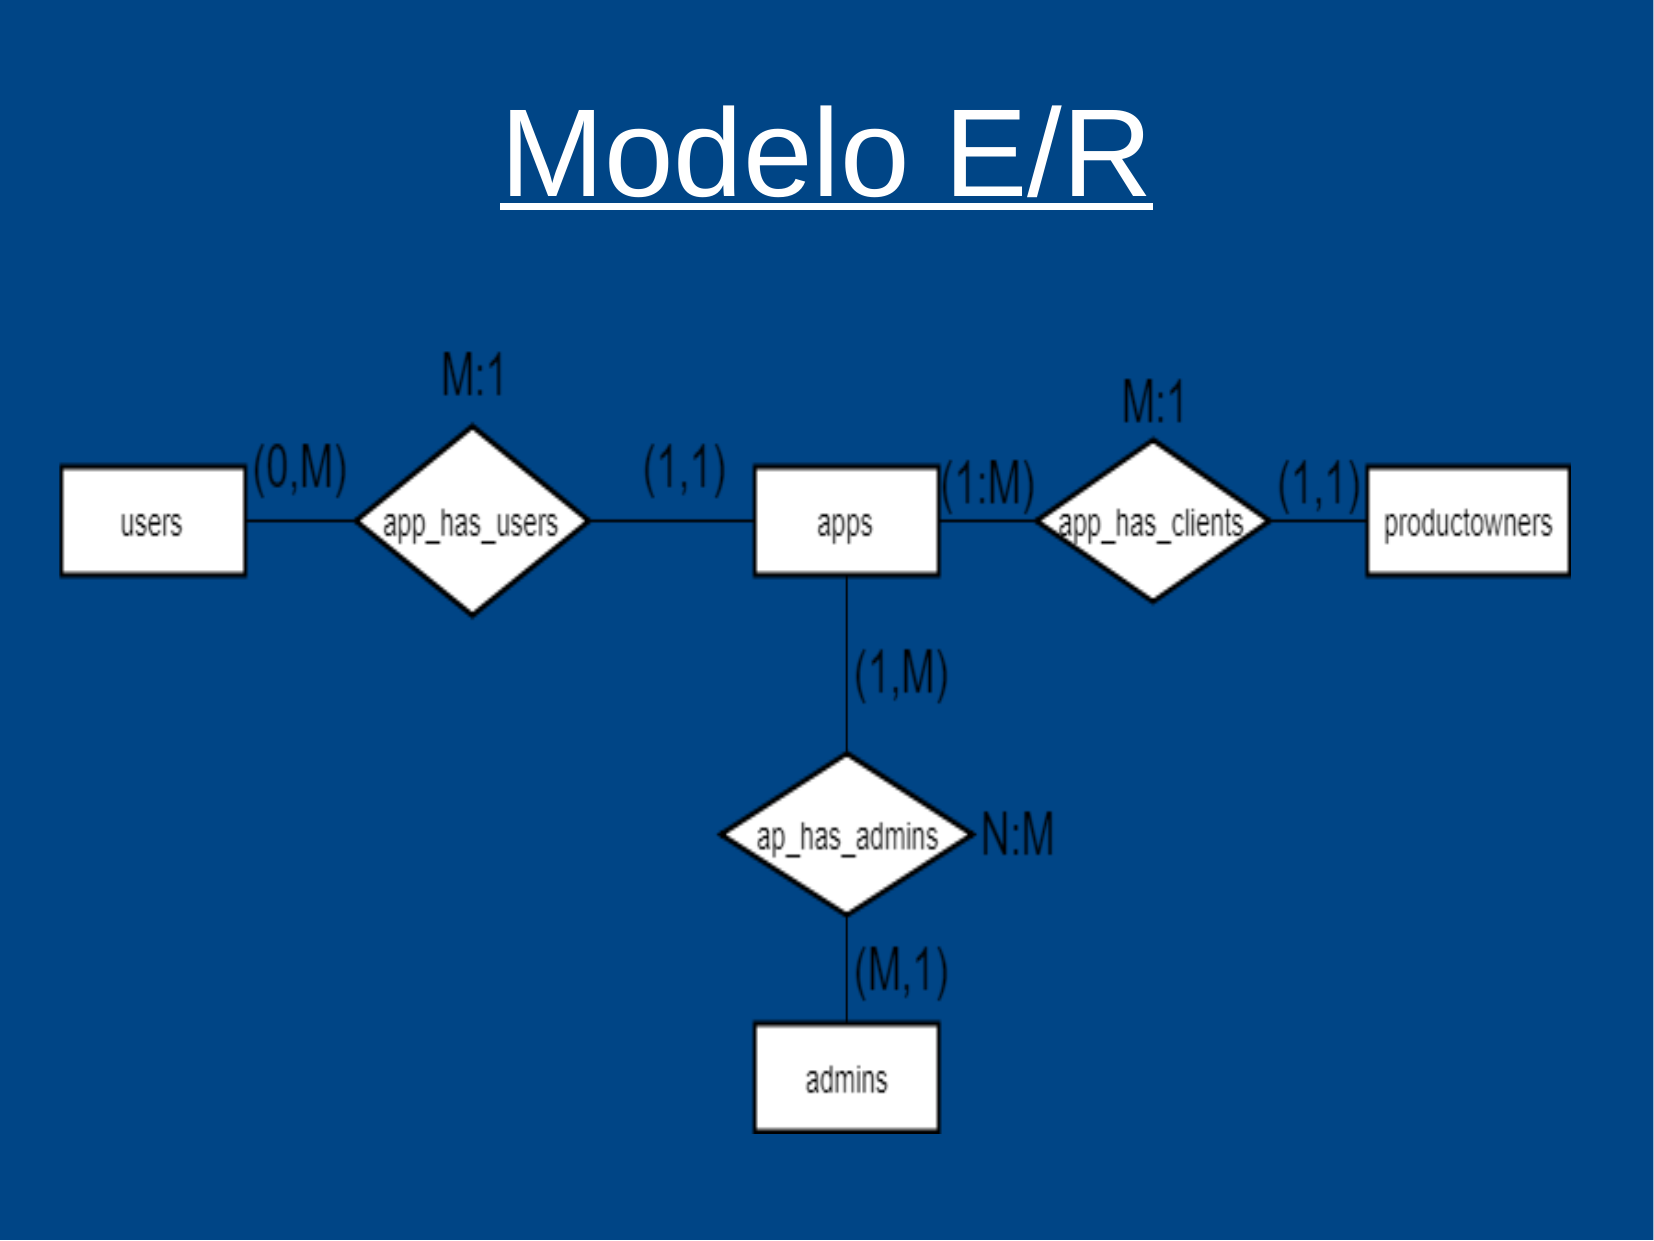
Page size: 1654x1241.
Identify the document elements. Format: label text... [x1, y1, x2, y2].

title Modelo E/R [82, 49, 1571, 257]
picture [59, 342, 1571, 1134]
